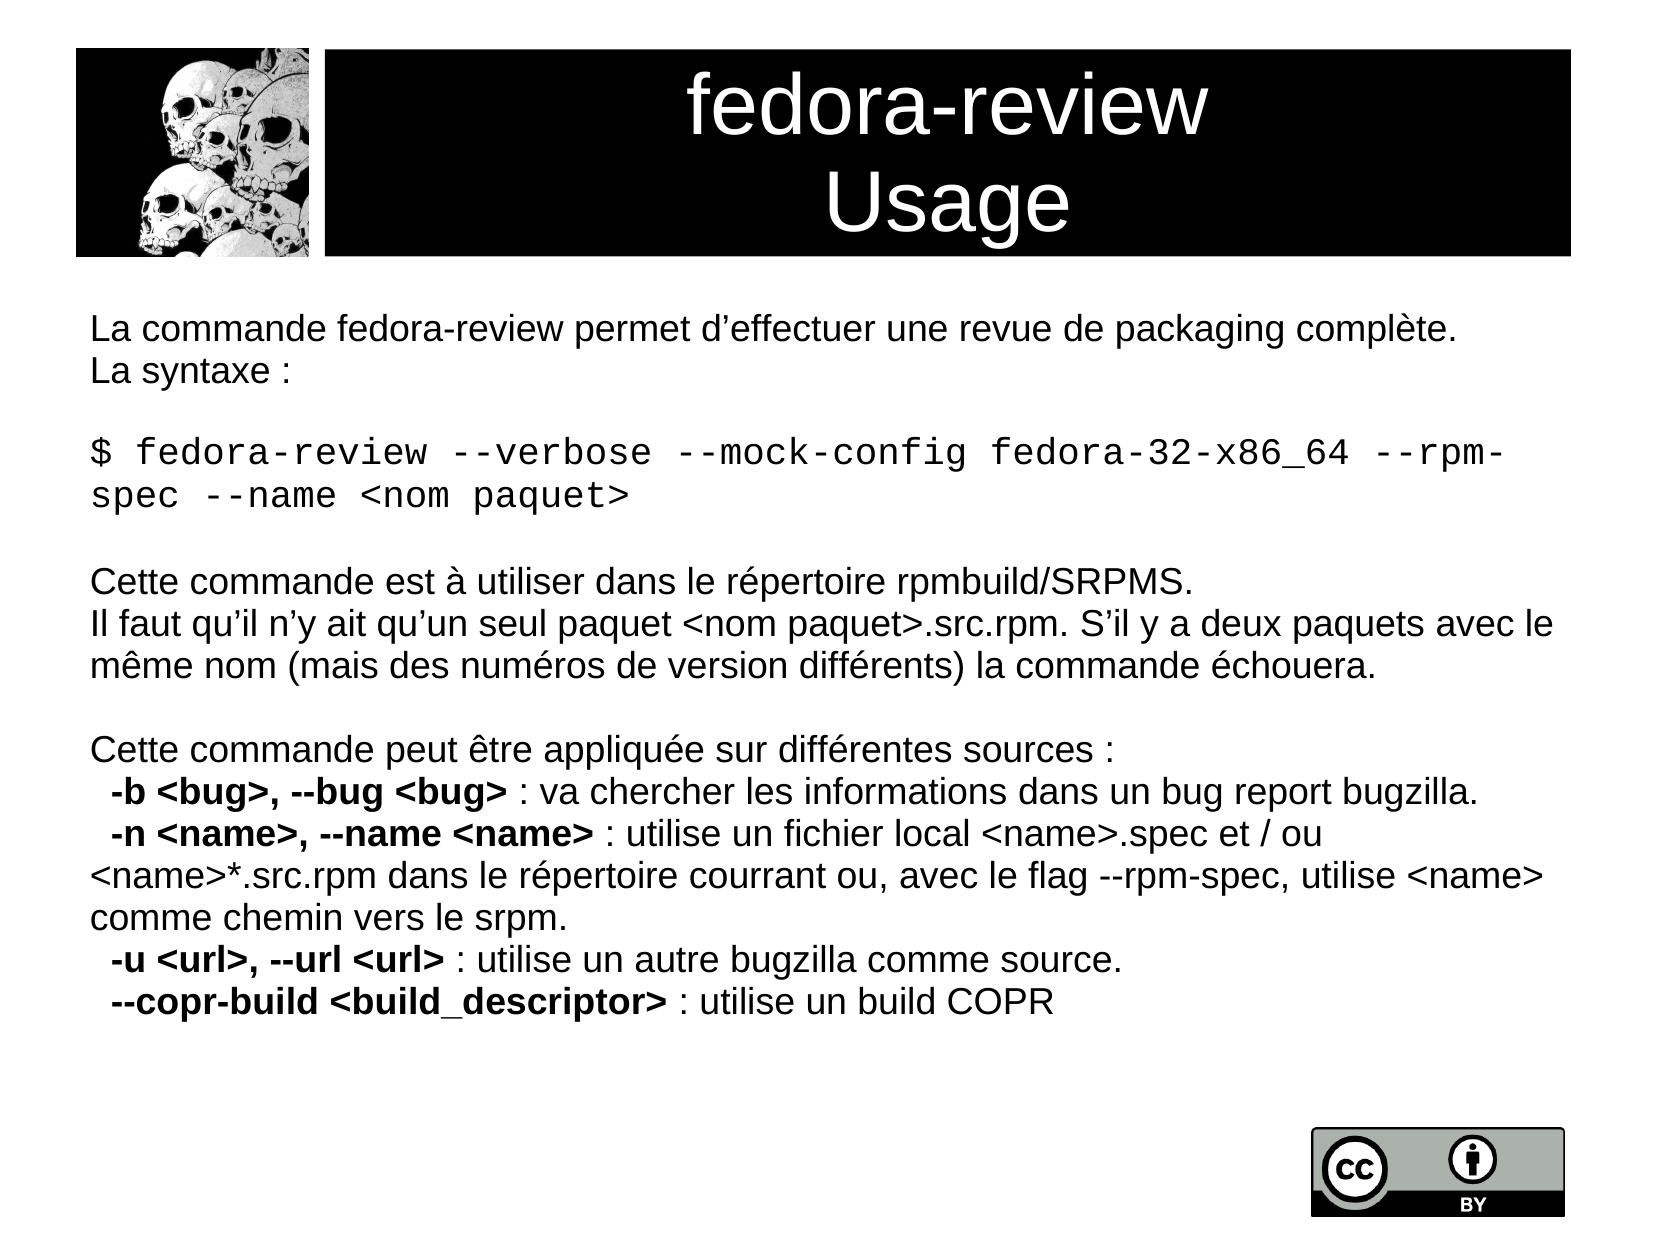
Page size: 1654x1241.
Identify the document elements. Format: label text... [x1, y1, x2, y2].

text_box La commande fedora-review permet d’effectuer une revue de packaging complète. La syntaxe : $ fedora-review --verbose --mock-config fedora-32-x86_64 --rpm-spec --name <nom paquet> Cette commande est à utiliser dans le répertoire rpmbuild/SRPMS. Il faut qu’il n’y ait qu’un seul paquet <nom paquet>.src.rpm. S’il y a deux paquets avec le même nom (mais des numéros de version différents) la commande échouera. Cette commande peut être appliquée sur différentes sources : -b <bug>, --bug <bug> : va chercher les informations dans un bug report bugzilla. -n <name>, --name <name> : utilise un fichier local <name>.spec et / ou <name>*.src.rpm dans le répertoire courrant ou, avec le flag --rpm-spec, utilise <name> comme chemin vers le srpm. -u <url>, --url <url> : utilise un autre bugzilla comme source. --copr-build <build_descriptor> : utilise un build COPR [75, 300, 1576, 1072]
picture [76, 48, 309, 257]
picture [1311, 1127, 1565, 1217]
title fedora-review Usage [324, 49, 1571, 257]
